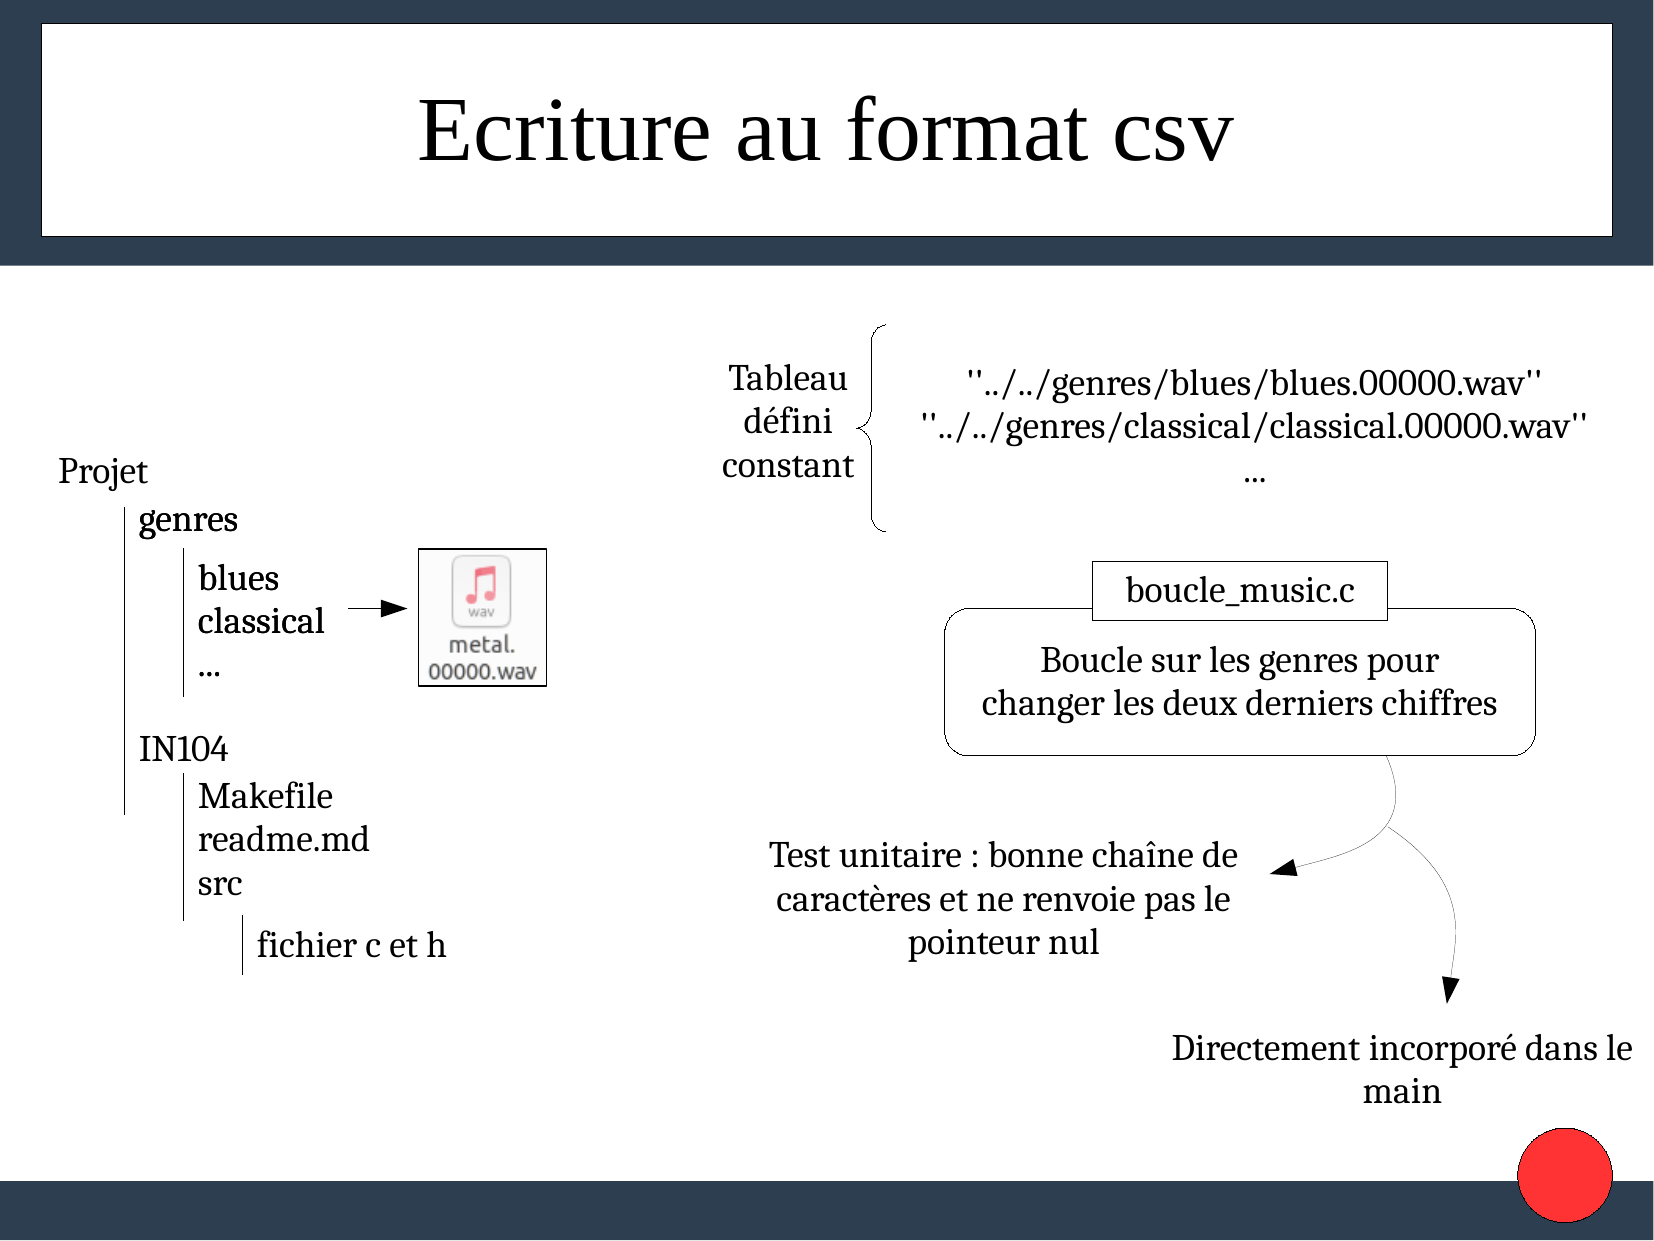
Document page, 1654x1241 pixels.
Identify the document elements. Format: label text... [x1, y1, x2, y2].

text_box Directement incorporé dans le main [1151, 1019, 1654, 1123]
text_box blues classical ... [183, 548, 449, 696]
text_box Ecriture au format csv [41, 23, 1613, 237]
text_box Tableau défini constant [685, 349, 892, 497]
picture [449, 549, 546, 686]
text_box IN104 [124, 720, 390, 779]
text_box Boucle sur les genres pour changer les deux derniers chiffres [944, 608, 1536, 756]
text_box Projet [29, 442, 178, 502]
text_box [1517, 1128, 1613, 1223]
text_box fichier c et h [242, 915, 508, 975]
text_box Test unitaire : bonne chaîne de caractères et ne renvoie pas le pointeur nul [708, 826, 1300, 974]
text_box genres [124, 489, 390, 549]
text_box boucle_music.c [1092, 561, 1388, 621]
text_box Makefile readme.md src [183, 767, 449, 915]
text_box ''../../genres/blues/blues.00000.wav'' ''../../genres/classical/classical.00000.wav'' ... [885, 354, 1625, 502]
